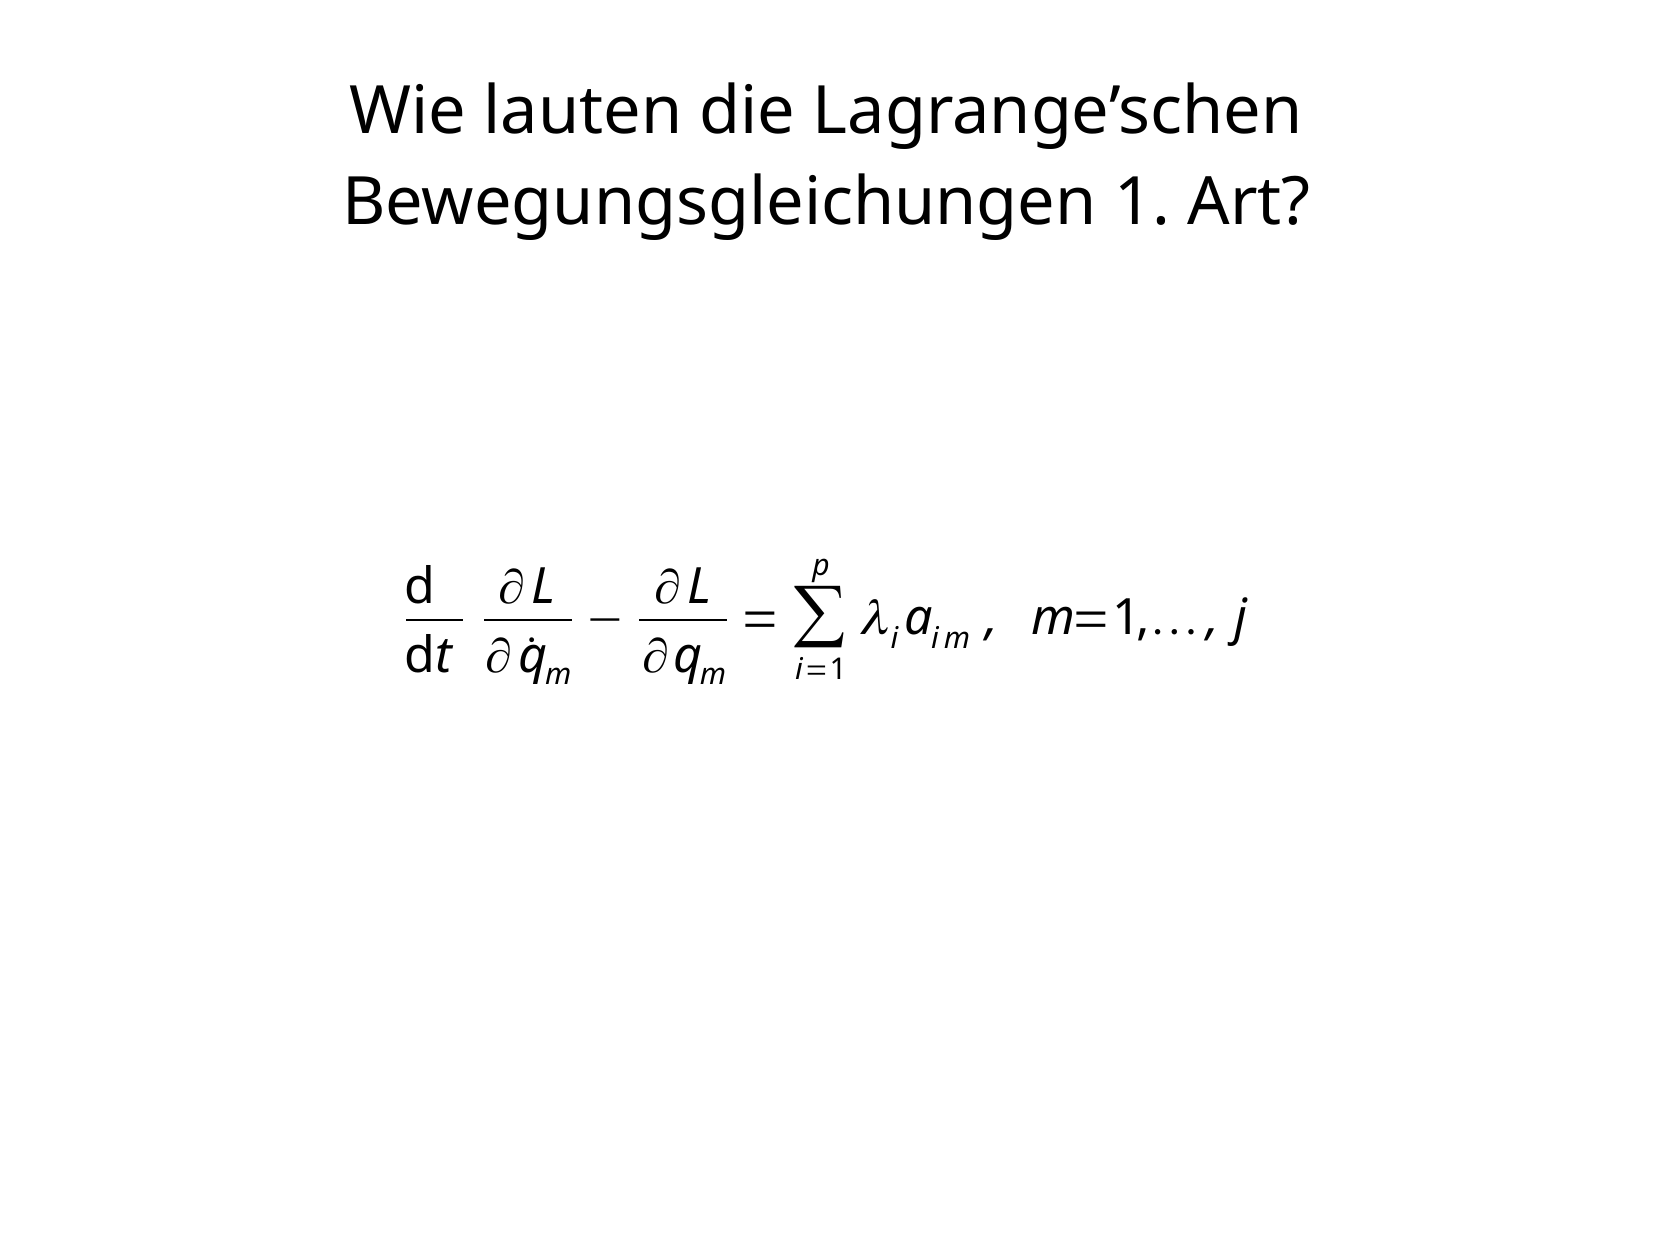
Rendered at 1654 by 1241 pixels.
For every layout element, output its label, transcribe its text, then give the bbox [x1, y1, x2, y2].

title Wie lauten die Lagrange’schen Bewegungsgleichungen 1. Art? [82, 49, 1571, 257]
chart [398, 547, 1256, 694]
